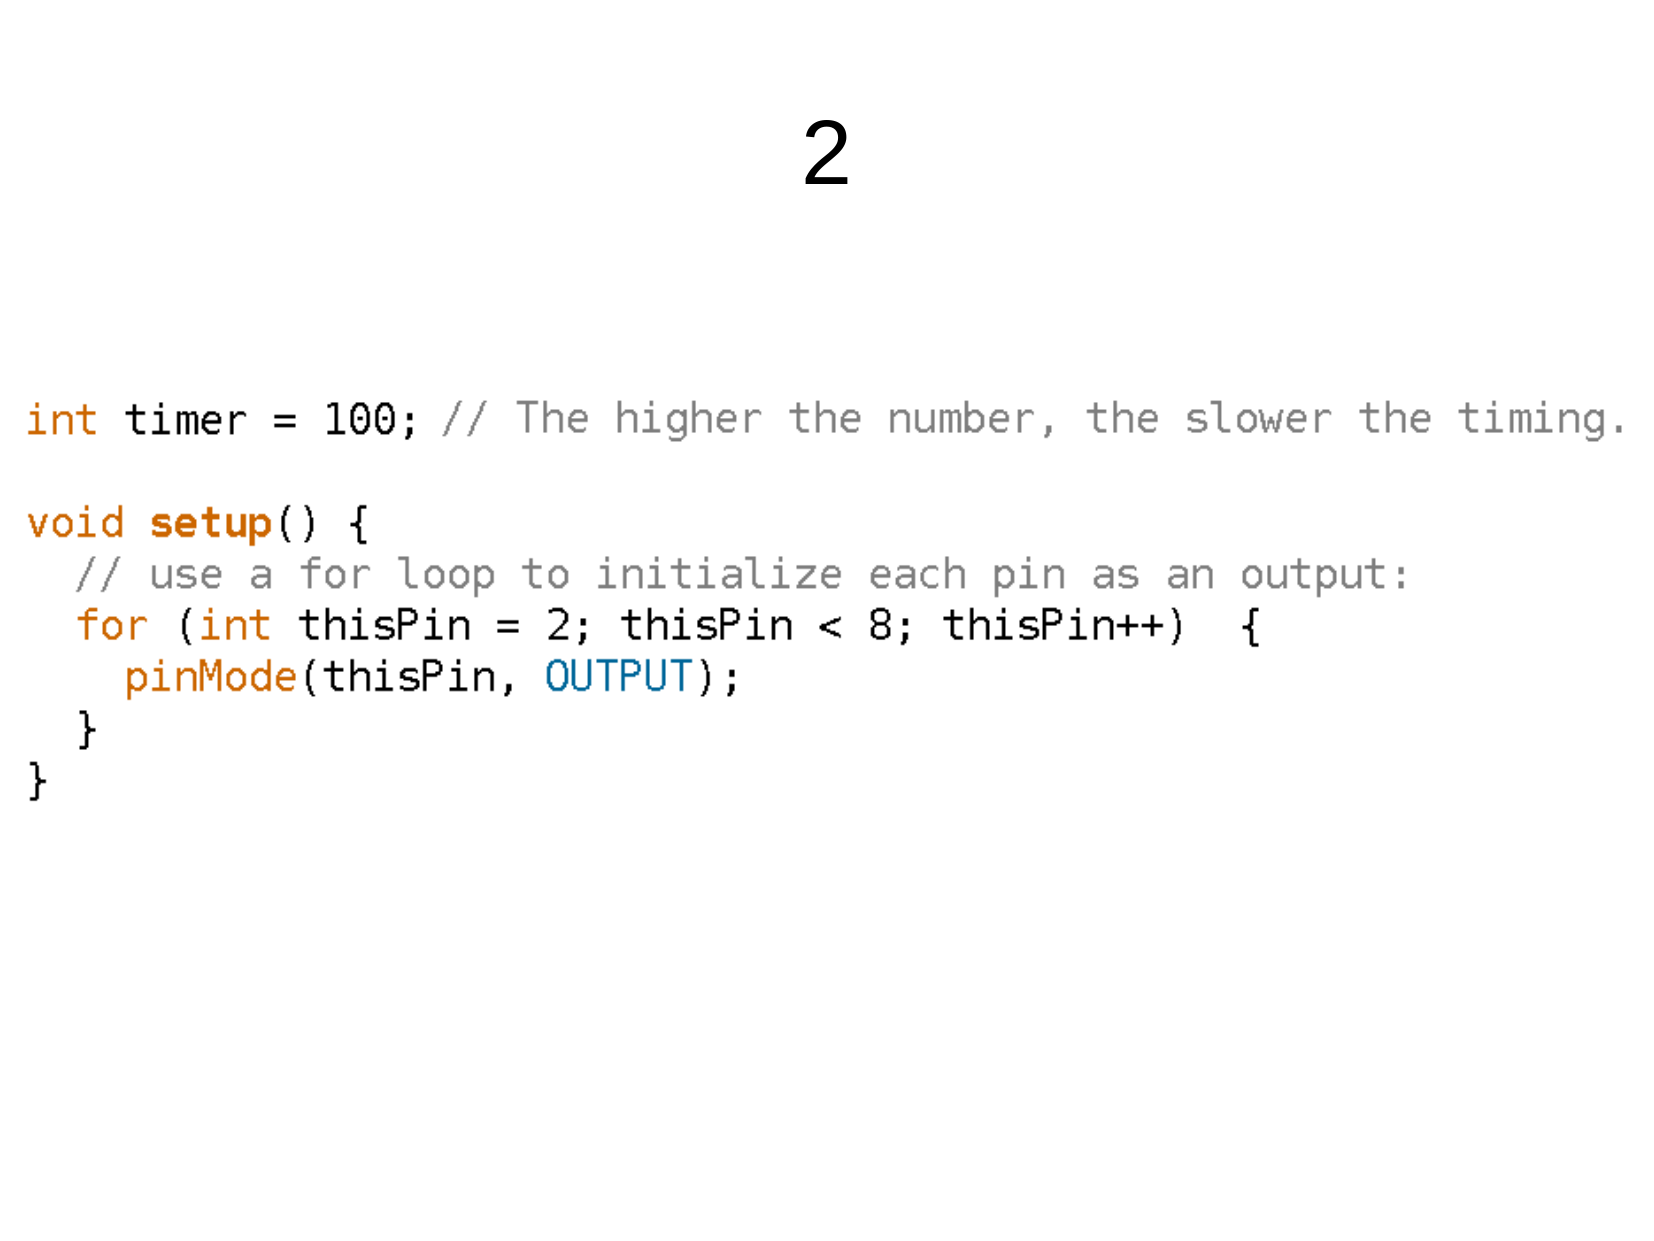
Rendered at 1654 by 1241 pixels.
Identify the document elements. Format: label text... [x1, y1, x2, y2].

picture [18, 394, 1636, 811]
title 2 [82, 49, 1571, 257]
